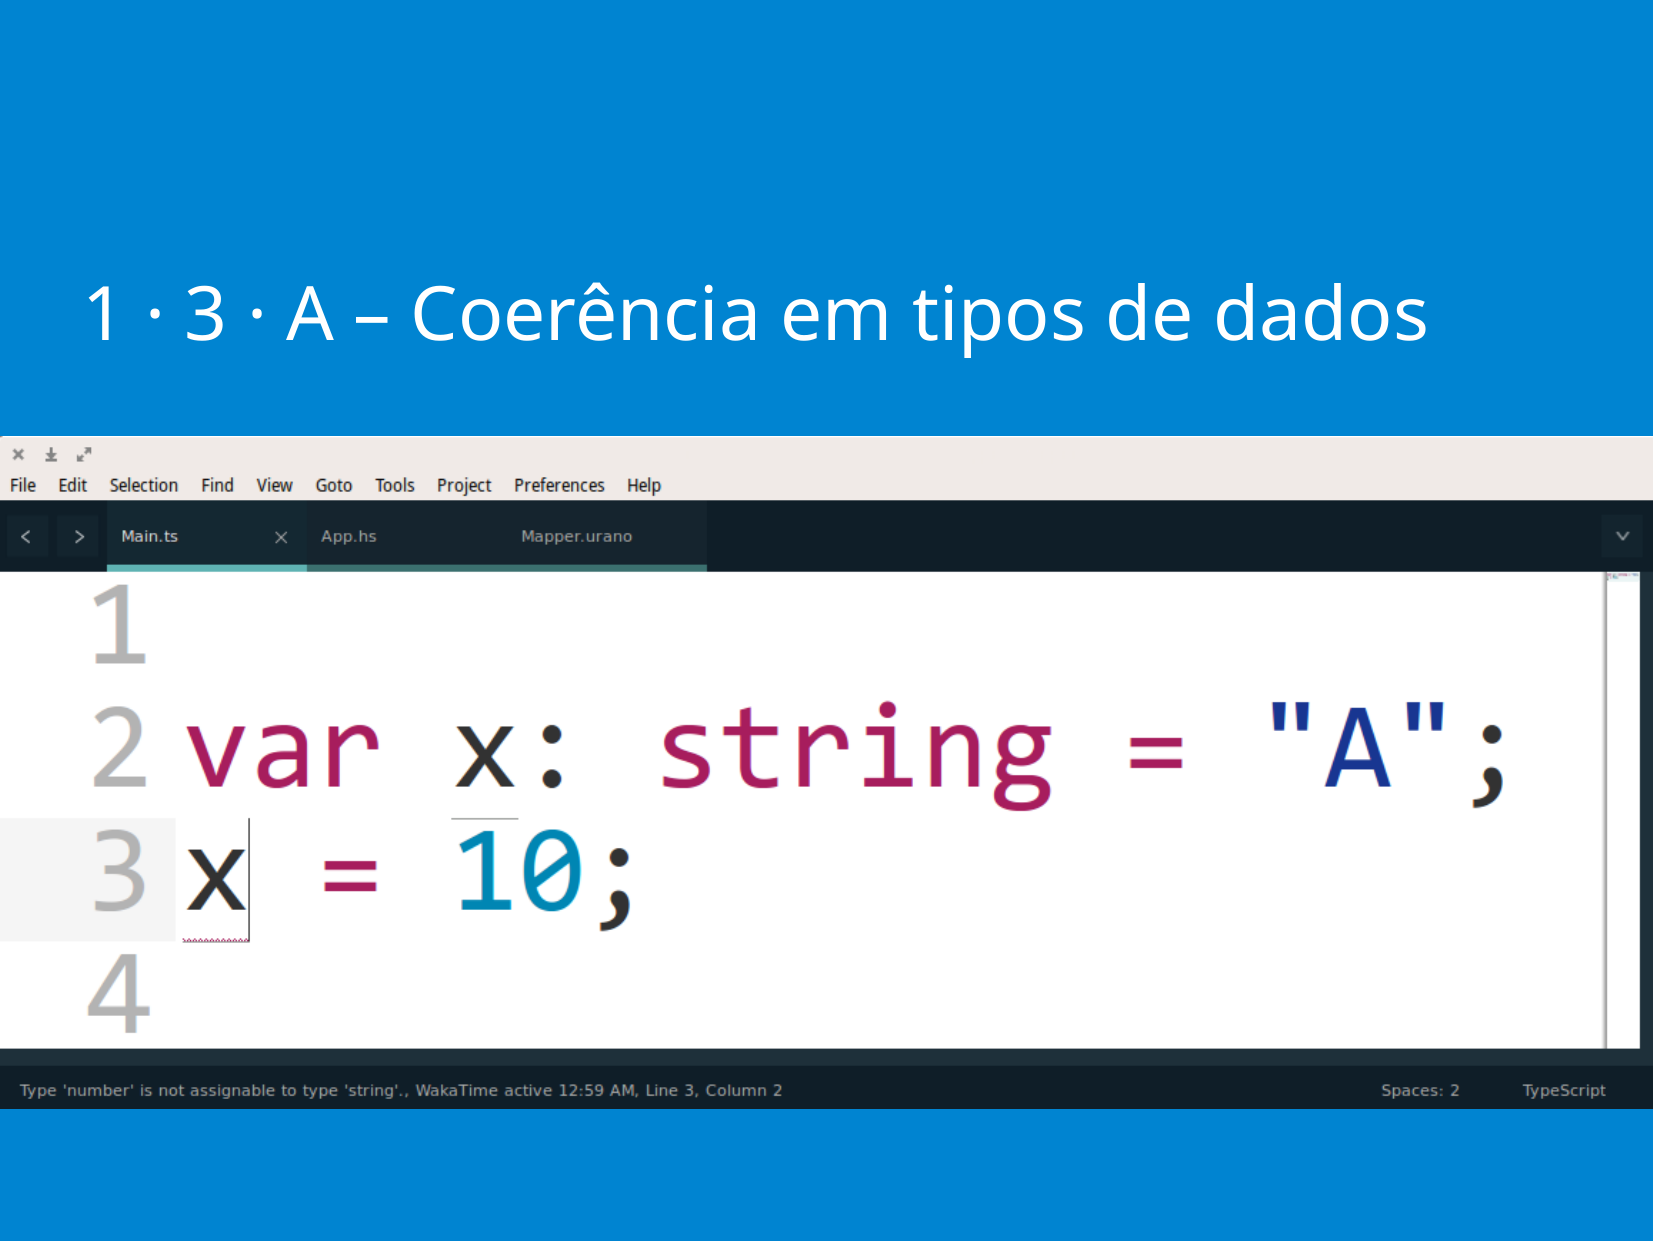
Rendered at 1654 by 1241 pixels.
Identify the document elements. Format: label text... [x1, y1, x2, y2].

title 1 · 3 · A – Coerência em tipos de dados [82, 248, 1571, 375]
picture [0, 436, 1653, 1109]
